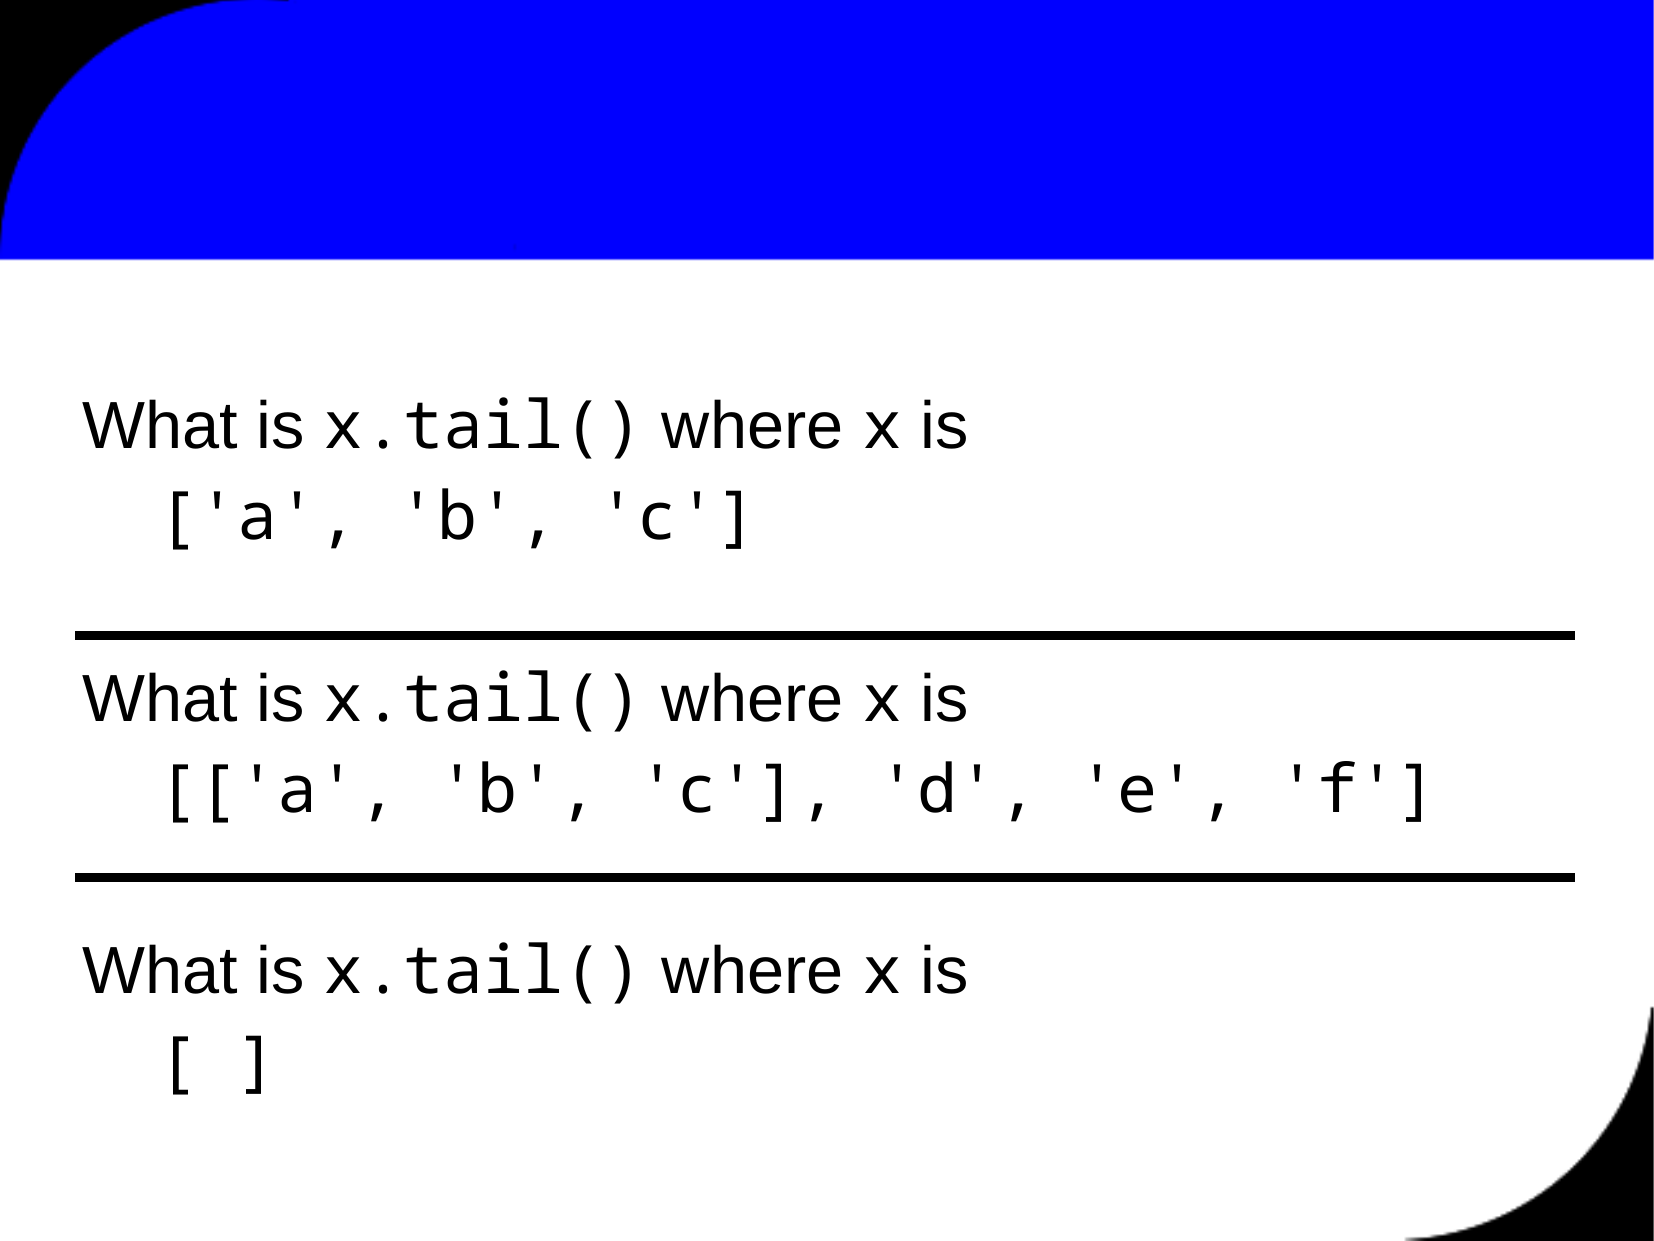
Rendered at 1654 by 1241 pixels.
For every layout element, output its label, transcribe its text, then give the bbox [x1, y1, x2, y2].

text_box What is x.tail() where x is ['a', 'b', 'c'] What is x.tail() where x is [['a', 'b', 'c'], 'd', 'e', 'f'] What is x.tail() where x is [ ] [82, 640, 1571, 873]
text_box What is x.tail() where x is ['a', 'b', 'c'] What is x.tail() where x is [['a', 'b', 'c'], 'd', 'e', 'f'] What is x.tail() where x is [ ] [82, 882, 1571, 1143]
picture [0, 0, 1654, 1241]
text_box What is x.tail() where x is ['a', 'b', 'c'] What is x.tail() where x is [['a', 'b', 'c'], 'd', 'e', 'f'] What is x.tail() where x is [ ] [82, 338, 1571, 631]
